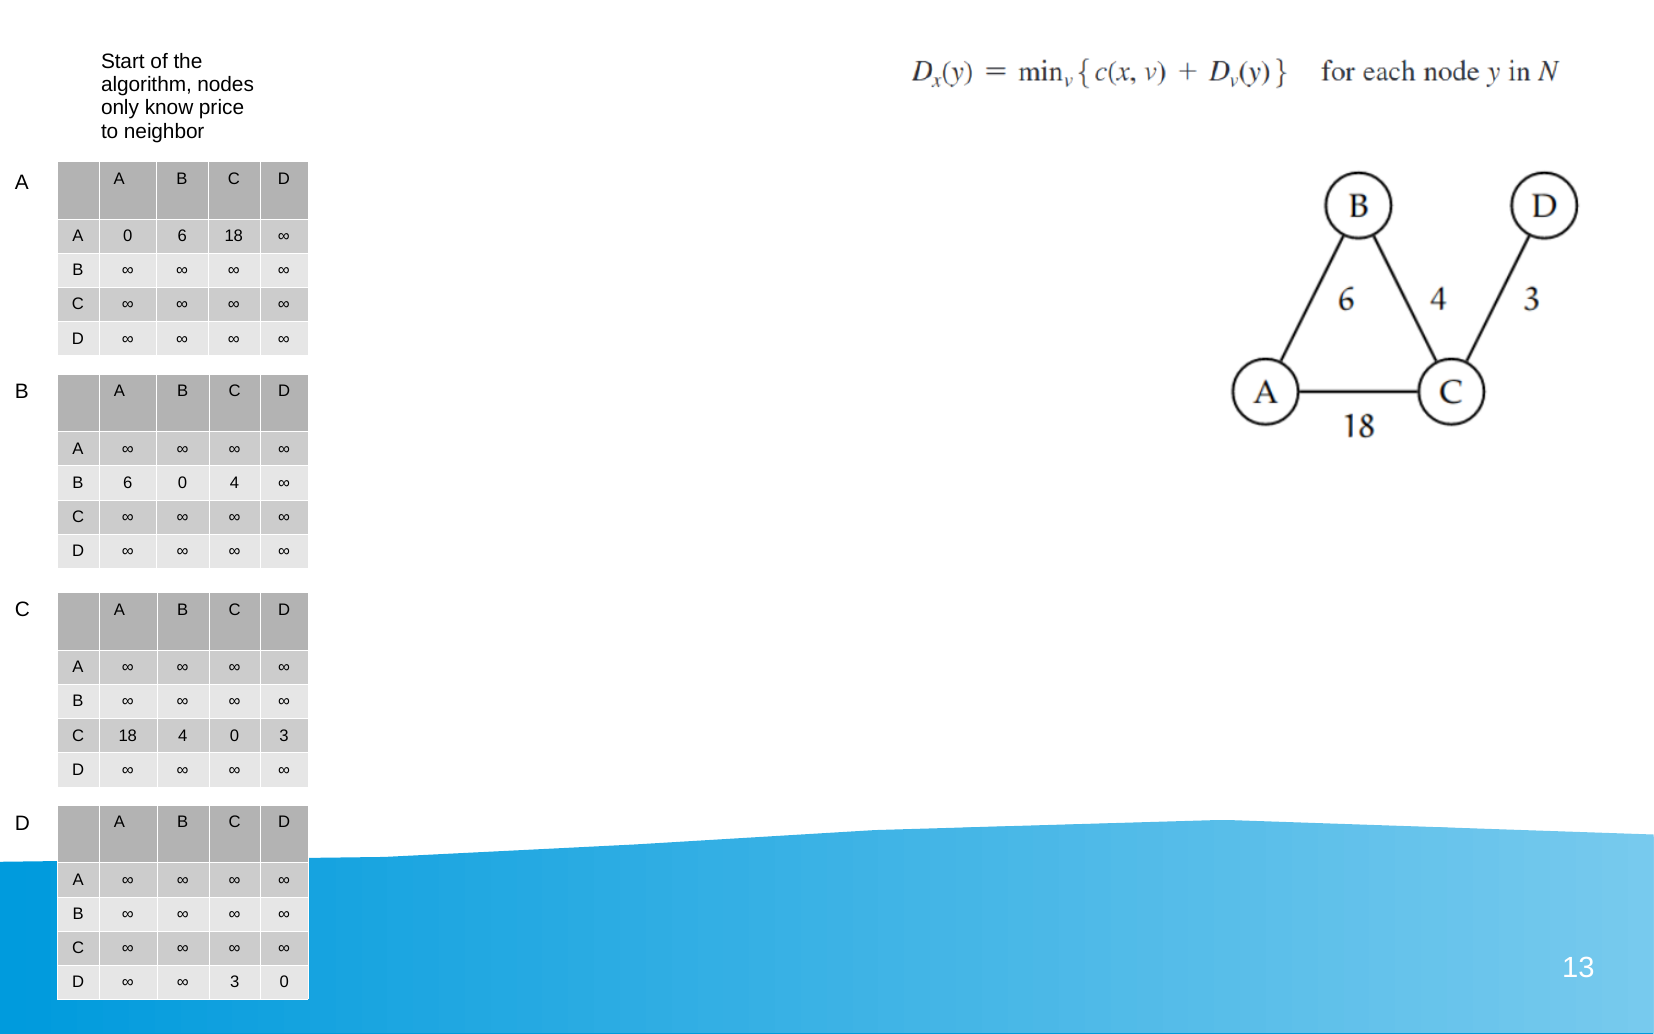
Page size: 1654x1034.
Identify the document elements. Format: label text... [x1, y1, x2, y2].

table_cell ∞ [261, 254, 308, 287]
table_cell ∞ [157, 288, 208, 321]
table_header A [100, 806, 157, 862]
table_header C [209, 162, 260, 219]
table_header [58, 806, 99, 862]
table_header [58, 593, 99, 650]
table_cell D [58, 753, 99, 787]
table_cell ∞ [209, 322, 260, 355]
table_cell 0 [157, 466, 209, 500]
table_cell ∞ [100, 322, 156, 355]
table_cell ∞ [210, 651, 260, 684]
table_cell ∞ [209, 254, 260, 287]
table_cell A [58, 863, 99, 897]
table_cell ∞ [158, 966, 209, 999]
table_cell C [58, 501, 99, 534]
table_header D [261, 162, 308, 219]
table_cell ∞ [210, 432, 260, 465]
table_cell ∞ [100, 651, 157, 684]
table_cell ∞ [261, 501, 308, 534]
table_cell ∞ [261, 220, 308, 253]
table_cell ∞ [261, 651, 308, 684]
table_cell ∞ [157, 535, 209, 568]
picture [1212, 149, 1613, 451]
table_cell ∞ [100, 863, 157, 897]
table_cell ∞ [210, 685, 260, 718]
table_header D [261, 593, 308, 650]
table_cell B [58, 898, 99, 931]
table_cell ∞ [261, 432, 308, 465]
table_cell ∞ [261, 753, 308, 787]
table_header C [210, 806, 260, 862]
table_cell ∞ [158, 753, 209, 787]
table_cell ∞ [261, 466, 308, 500]
table_cell ∞ [100, 932, 157, 965]
table_cell ∞ [100, 685, 157, 718]
table_cell ∞ [157, 322, 208, 355]
table_cell ∞ [261, 288, 308, 321]
table_cell ∞ [210, 932, 260, 965]
table_cell ∞ [261, 898, 308, 931]
table_cell ∞ [210, 501, 260, 534]
table_cell 3 [261, 719, 308, 752]
table_cell ∞ [158, 863, 209, 897]
table_cell ∞ [100, 966, 157, 999]
table_cell A [58, 432, 99, 465]
table_cell B [58, 466, 99, 500]
table_cell ∞ [100, 753, 157, 787]
text_box A [0, 163, 38, 202]
table_cell 0 [261, 966, 308, 999]
table_cell 0 [100, 220, 156, 253]
table_cell C [58, 288, 99, 321]
table_header [58, 162, 99, 219]
table_cell A [58, 220, 99, 253]
table_cell ∞ [158, 898, 209, 931]
text_box Start of the algorithm, nodes only know price to neighbor [86, 42, 274, 151]
table_header B [158, 593, 209, 650]
table_header A [100, 375, 156, 431]
table_cell ∞ [209, 288, 260, 321]
table_cell 6 [100, 466, 156, 500]
table_cell 3 [210, 966, 260, 999]
table_header B [157, 375, 209, 431]
table_cell ∞ [210, 863, 260, 897]
table_header A [100, 162, 156, 219]
picture [900, 37, 1576, 104]
table_cell ∞ [261, 932, 308, 965]
table_cell ∞ [261, 685, 308, 718]
table_cell 4 [158, 719, 209, 752]
table_cell ∞ [261, 535, 308, 568]
table_cell 18 [100, 719, 157, 752]
table_cell ∞ [210, 753, 260, 787]
table_cell ∞ [100, 501, 156, 534]
table_cell ∞ [100, 898, 157, 931]
table_cell ∞ [100, 535, 156, 568]
table_header A [100, 593, 157, 650]
table_cell ∞ [261, 863, 308, 897]
table_cell 18 [209, 220, 260, 253]
table_cell ∞ [100, 254, 156, 287]
table_cell 6 [157, 220, 208, 253]
text_box D [0, 804, 45, 843]
table_cell B [58, 685, 99, 718]
table_cell D [58, 535, 99, 568]
table_cell ∞ [261, 322, 308, 355]
table_header D [261, 375, 308, 431]
table_header D [261, 806, 308, 862]
table_cell ∞ [158, 932, 209, 965]
table_cell ∞ [210, 898, 260, 931]
table_cell ∞ [158, 685, 209, 718]
text_box C [0, 590, 38, 629]
table_header B [157, 162, 208, 219]
table_cell ∞ [157, 501, 209, 534]
table_cell C [58, 932, 99, 965]
table_header C [210, 593, 260, 650]
table_cell D [58, 966, 99, 999]
table_cell ∞ [100, 288, 156, 321]
table_header [58, 375, 99, 431]
table_header C [210, 375, 260, 431]
table_cell C [58, 719, 99, 752]
table_cell ∞ [157, 254, 208, 287]
table_cell A [58, 651, 99, 684]
table_cell 4 [210, 466, 260, 500]
table_cell ∞ [210, 535, 260, 568]
table_cell ∞ [158, 651, 209, 684]
table_cell ∞ [157, 432, 209, 465]
table_cell D [58, 322, 99, 355]
table_header B [158, 806, 209, 862]
table_cell 0 [210, 719, 260, 752]
table_cell ∞ [100, 432, 156, 465]
table_cell B [58, 254, 99, 287]
text_box B [0, 372, 38, 411]
